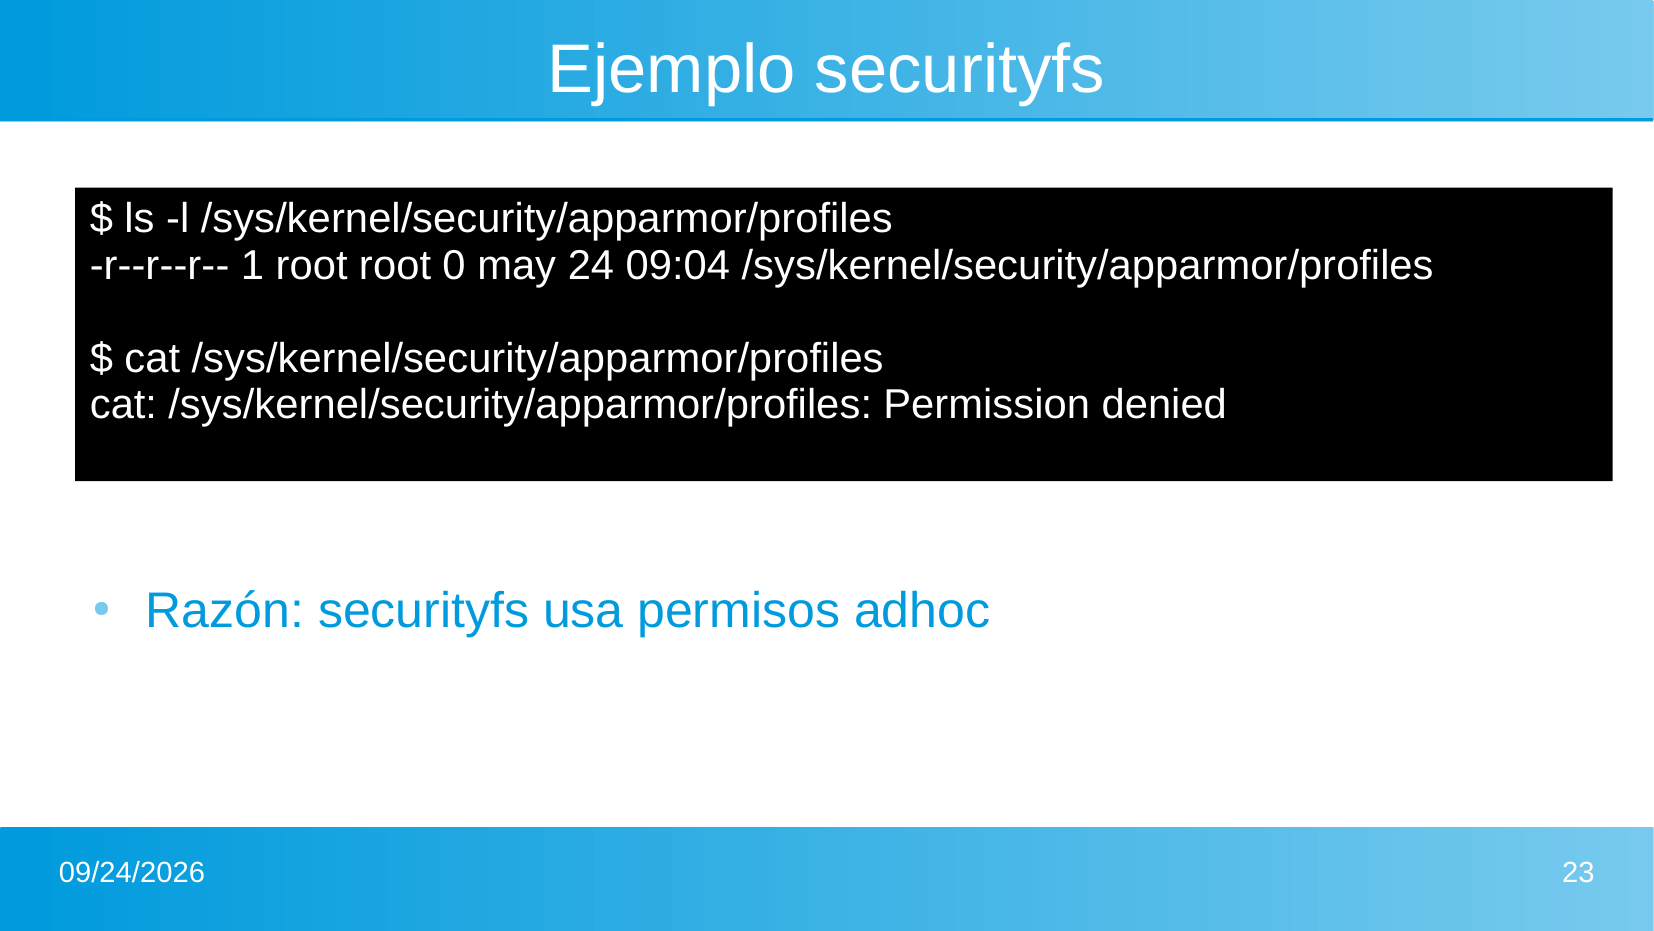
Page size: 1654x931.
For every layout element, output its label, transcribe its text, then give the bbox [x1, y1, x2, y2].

text_box $ ls -l /sys/kernel/security/apparmor/profiles -r--r--r-- 1 root root 0 may 24 09:04 /sys/kernel/security/apparmor/profiles $ cat /sys/kernel/security/apparmor/profiles cat: /sys/kernel/security/apparmor/profiles: Permission denied [75, 187, 1613, 482]
title Ejemplo securityfs [59, 29, 1595, 108]
list Razón: securityfs usa permisos adhoc [75, 544, 1611, 676]
